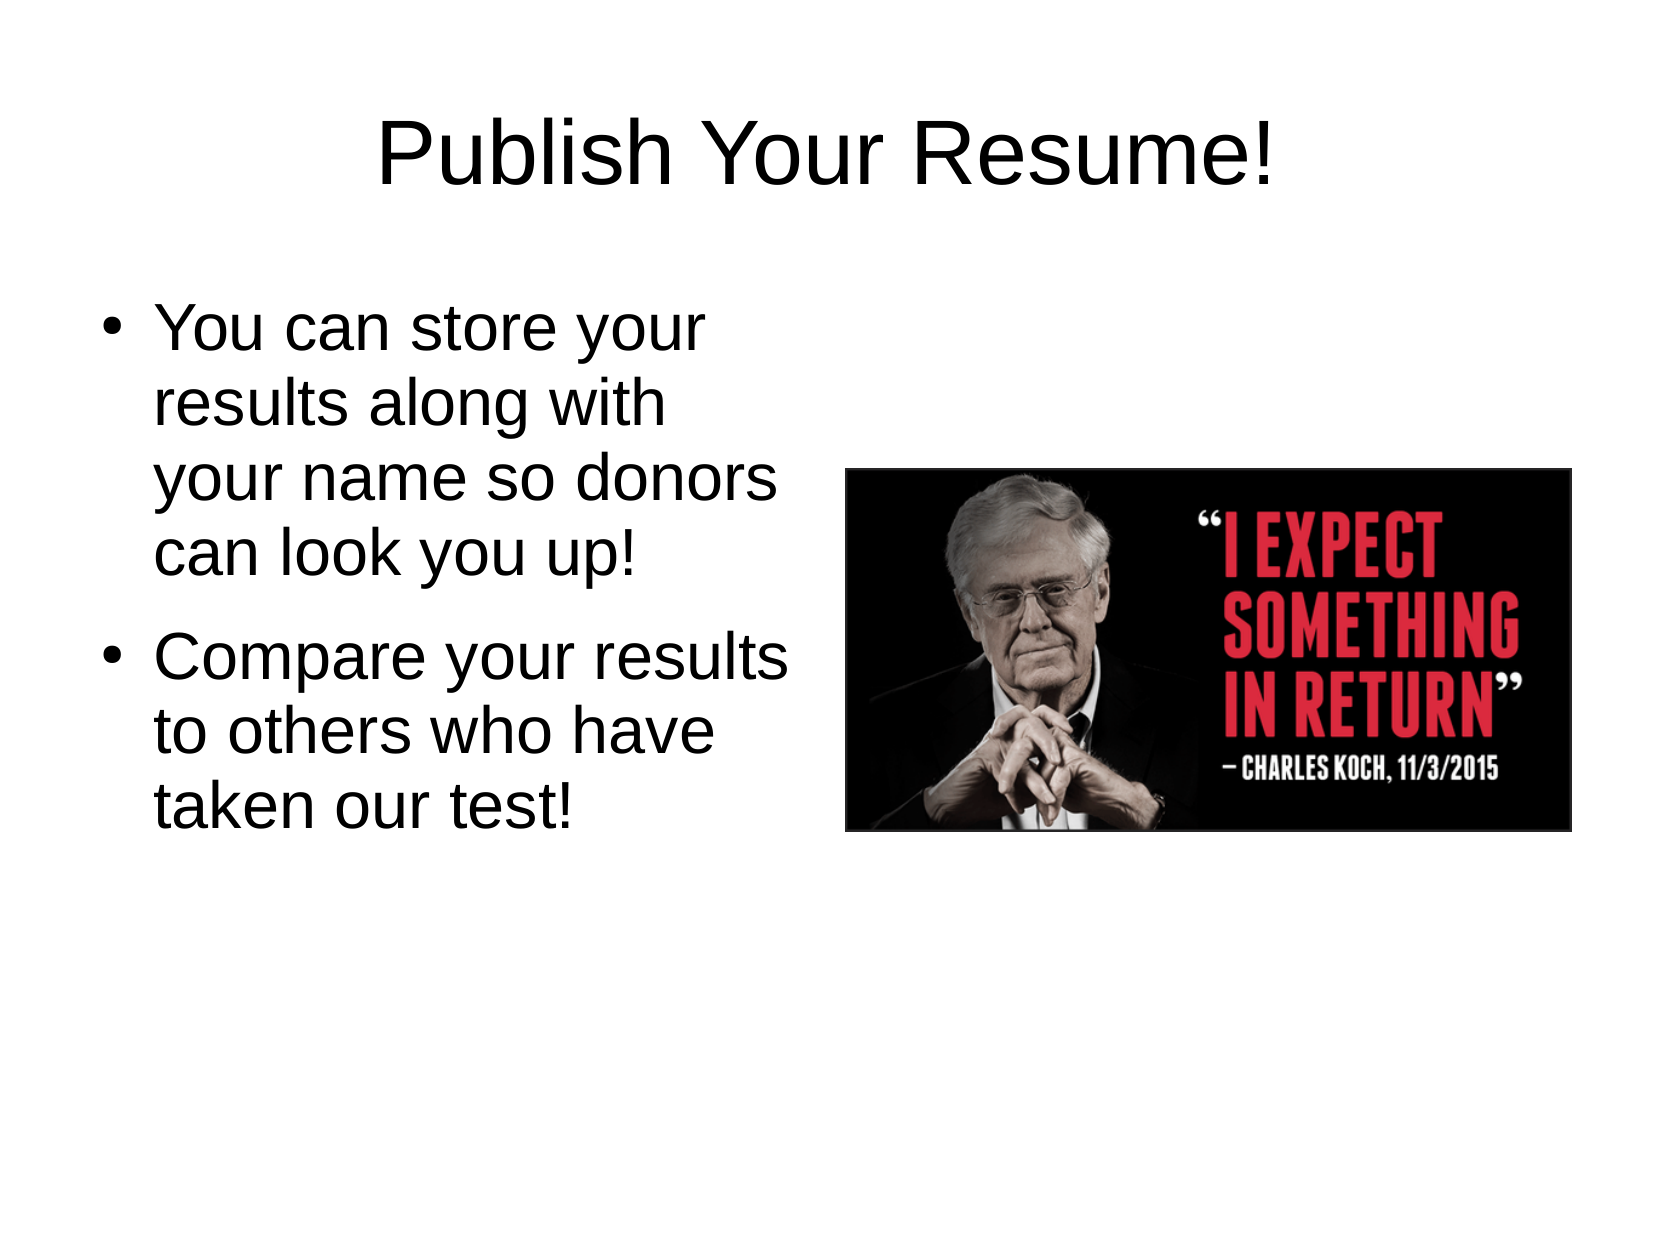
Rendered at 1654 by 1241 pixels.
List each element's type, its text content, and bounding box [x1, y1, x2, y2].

list You can store your results along with your name so donors can look you up! Compare your results to others who have taken our test! [82, 290, 809, 1010]
title Publish Your Resume! [82, 49, 1571, 257]
picture [845, 468, 1572, 832]
